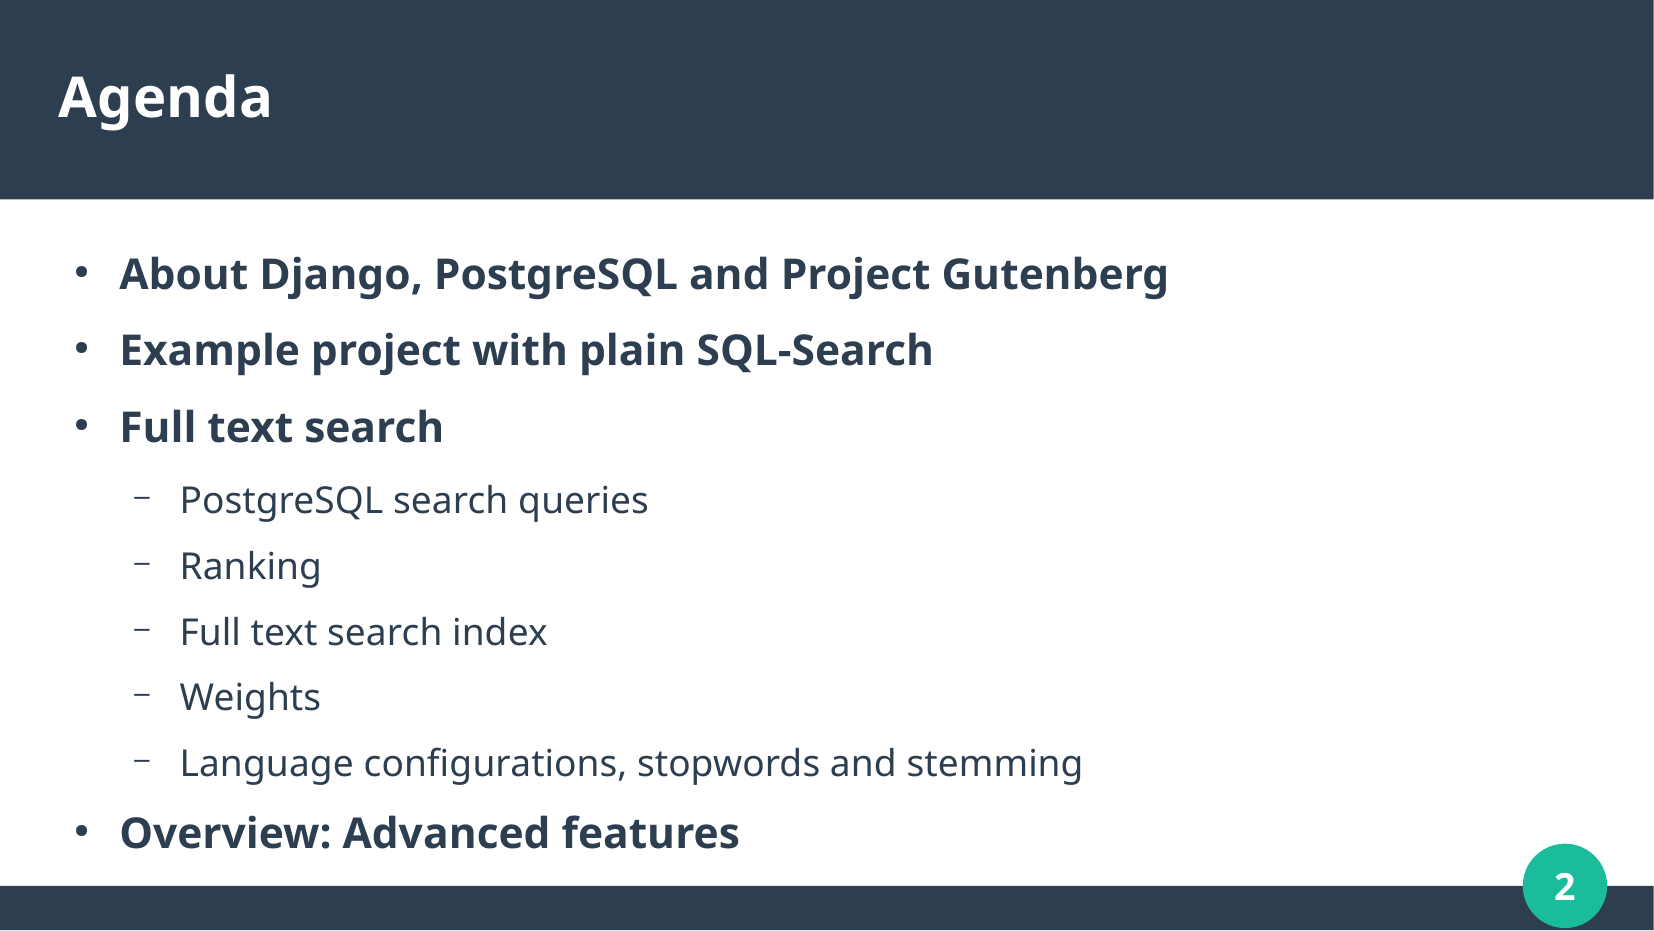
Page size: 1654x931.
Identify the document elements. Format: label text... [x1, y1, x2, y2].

list About Django, PostgreSQL and Project Gutenberg Example project with plain SQL-Search Full text search PostgreSQL search queries Ranking Full text search index Weights Language configurations, stopwords and stemming Overview: Advanced features [59, 243, 1595, 864]
title Agenda [59, 37, 1595, 156]
